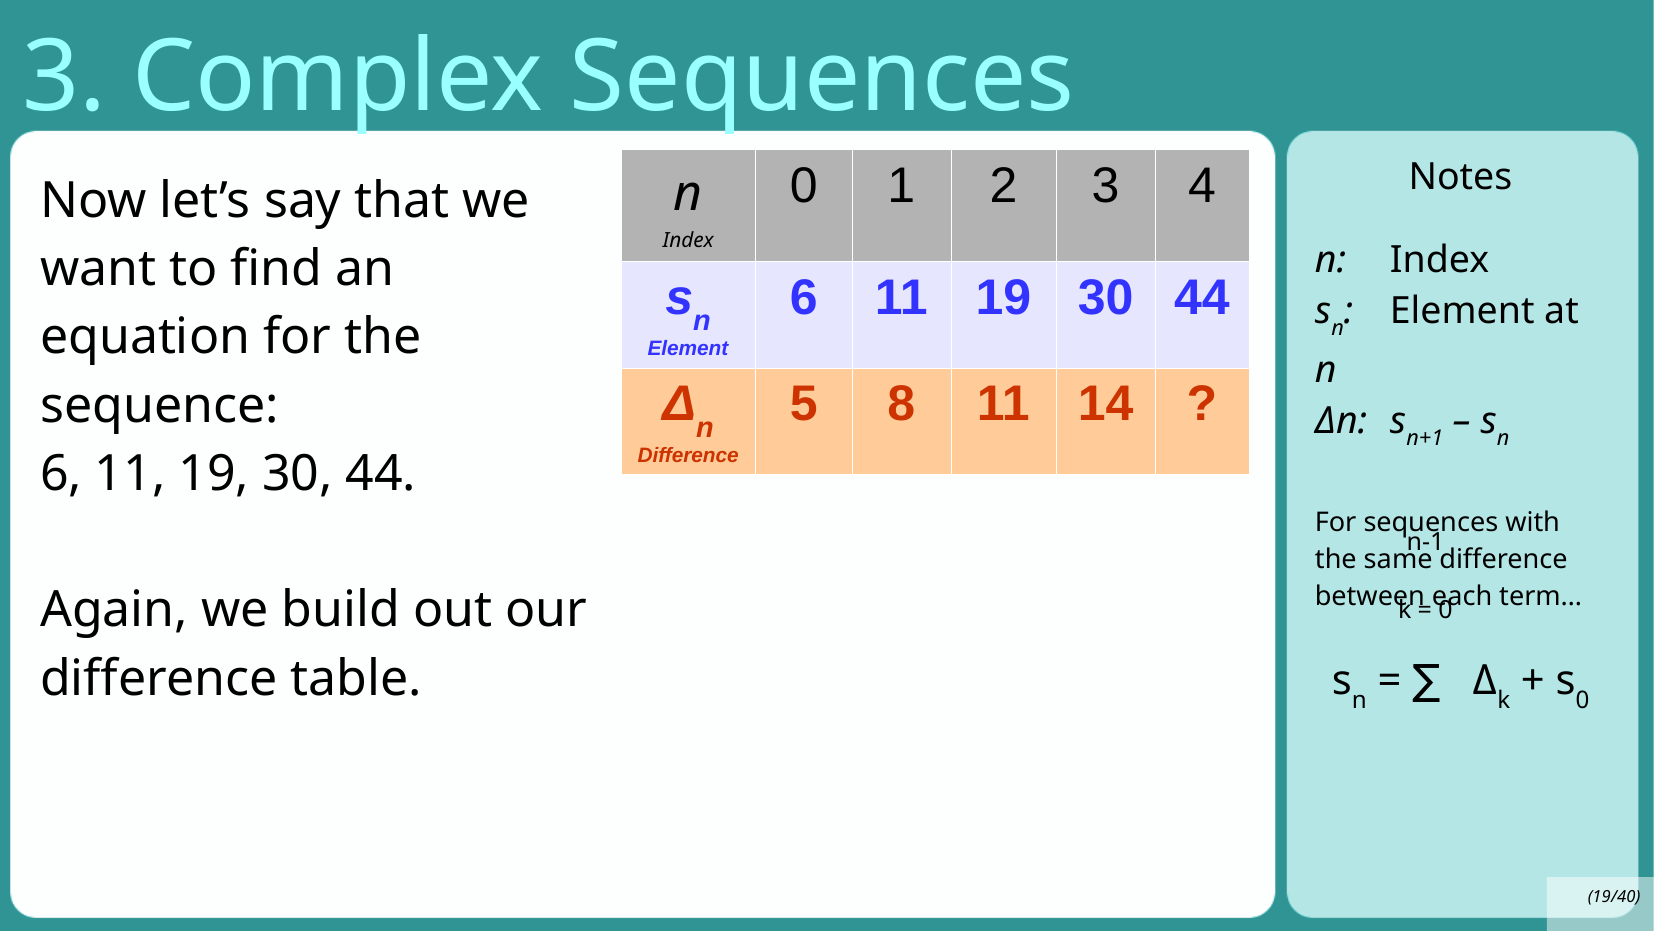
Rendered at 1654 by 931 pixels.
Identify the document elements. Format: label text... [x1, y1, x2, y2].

table_cell ? [1156, 369, 1249, 474]
table_cell 44 [1156, 262, 1249, 368]
table_header n Index [622, 150, 755, 261]
table_cell 14 [1057, 369, 1155, 474]
table_cell Δn Difference [622, 369, 755, 474]
table_header 4 [1156, 150, 1249, 261]
table_cell 30 [1057, 262, 1155, 368]
text_box Now let’s say that we want to find an equation for the sequence: 6, 11, 19, 30, 44. Again, we build out our difference table. [40, 163, 601, 894]
title 3. Complex Sequences [22, 13, 1511, 130]
text_box n: Index sn: Element at n Δn: sn+1 – sn For sequences with the same difference between each term… sn = ∑ Δk + s0 [1300, 225, 1622, 606]
table_cell 11 [853, 262, 951, 368]
table_header 0 [756, 150, 852, 261]
picture [0, 0, 1654, 931]
table_cell sn Element [622, 262, 755, 368]
table_header 3 [1057, 150, 1155, 261]
table_cell 11 [952, 369, 1056, 474]
table_header 2 [952, 150, 1056, 261]
text_box n-1 k = 0 [1381, 516, 1470, 615]
text_box Notes [1290, 141, 1631, 661]
table_cell 6 [756, 262, 852, 368]
table_cell 19 [952, 262, 1056, 368]
table_cell 8 [853, 369, 951, 474]
text_box (<number>/40) [1546, 877, 1654, 931]
table_cell 5 [756, 369, 852, 474]
table_header 1 [853, 150, 951, 261]
